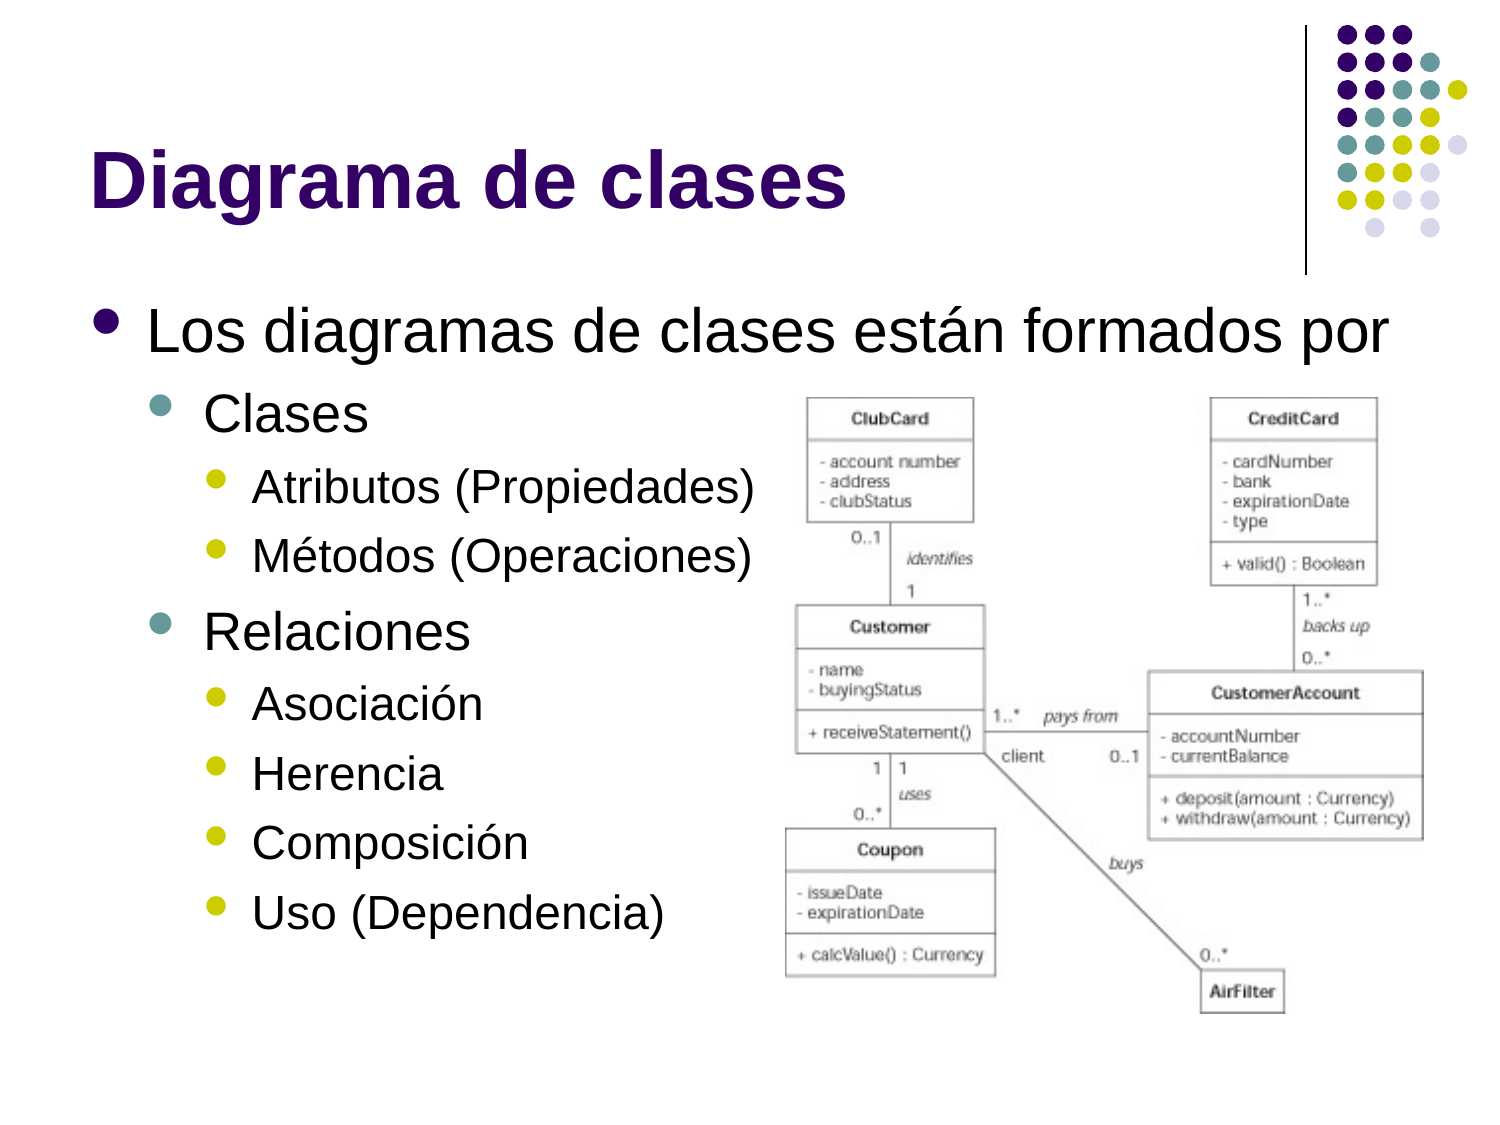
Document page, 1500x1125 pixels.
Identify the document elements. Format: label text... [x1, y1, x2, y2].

list Los diagramas de clases están formados por Clases Atributos (Propiedades) Métodos (Operaciones) Relaciones Asociación Herencia Composición Uso (Dependencia) [75, 282, 1426, 1006]
picture [785, 397, 1424, 1014]
title Diagrama de clases [74, 20, 1313, 233]
